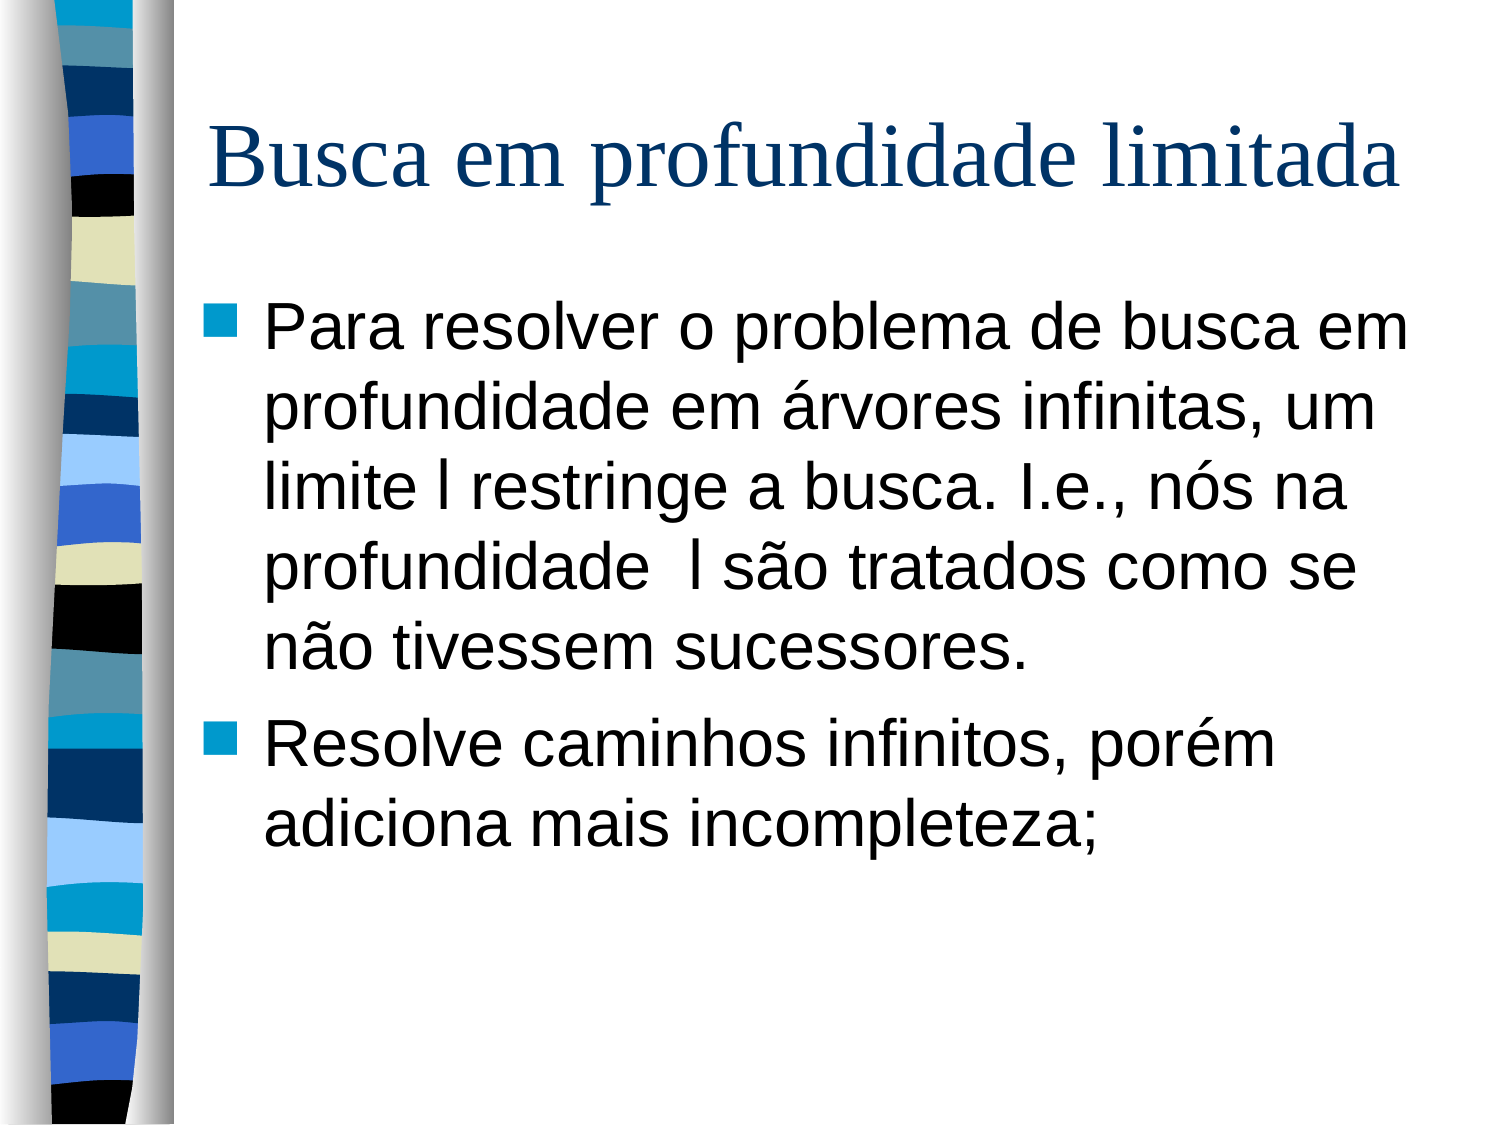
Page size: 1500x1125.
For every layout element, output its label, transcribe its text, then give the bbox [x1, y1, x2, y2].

title Busca em profundidade limitada [192, 75, 1468, 226]
list Para resolver o problema de busca em profundidade em árvores infinitas, um limite l restringe a busca. I.e., nós na profundidade l são tratados como se não tivessem sucessores. Resolve caminhos infinitos, porém adiciona mais incompleteza; [192, 275, 1468, 1000]
